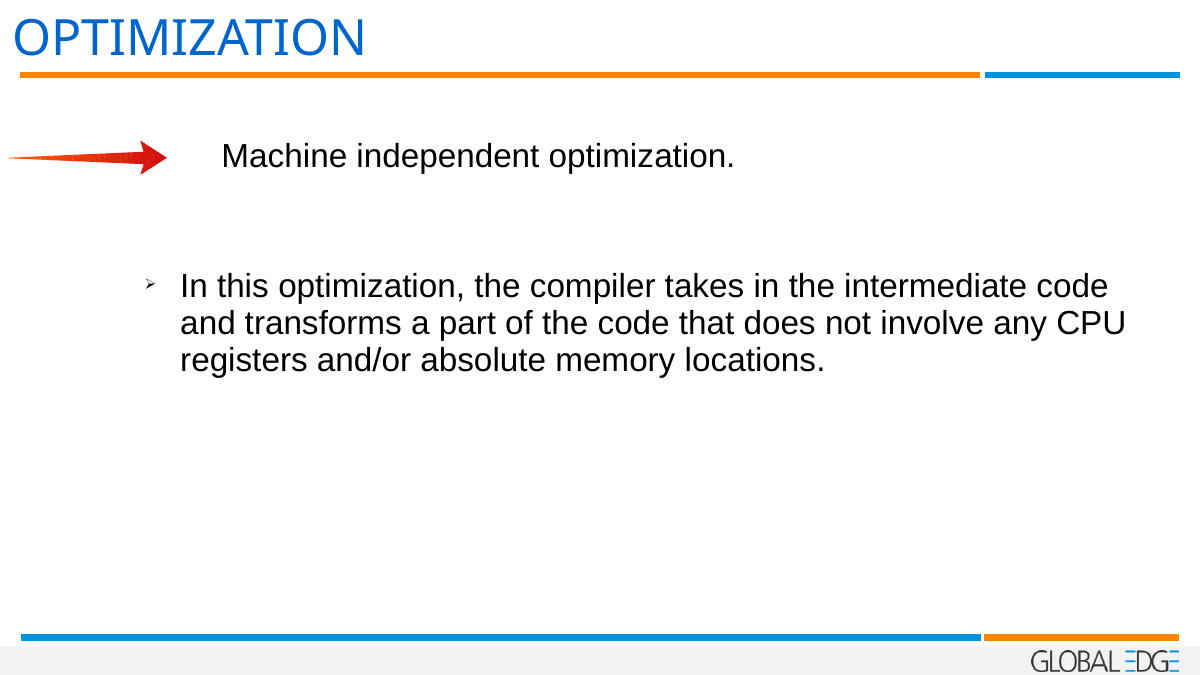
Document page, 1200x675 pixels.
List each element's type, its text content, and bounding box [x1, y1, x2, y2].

title OPTIMIZATION [12, 6, 1088, 66]
text_box In this optimization, the compiler takes in the intermediate code and transforms a part of the code that does not involve any CPU registers and/or absolute memory locations. [129, 259, 1170, 388]
picture [1031, 650, 1179, 672]
text_box Machine independent optimization. [171, 129, 1199, 183]
picture [5, 138, 170, 178]
